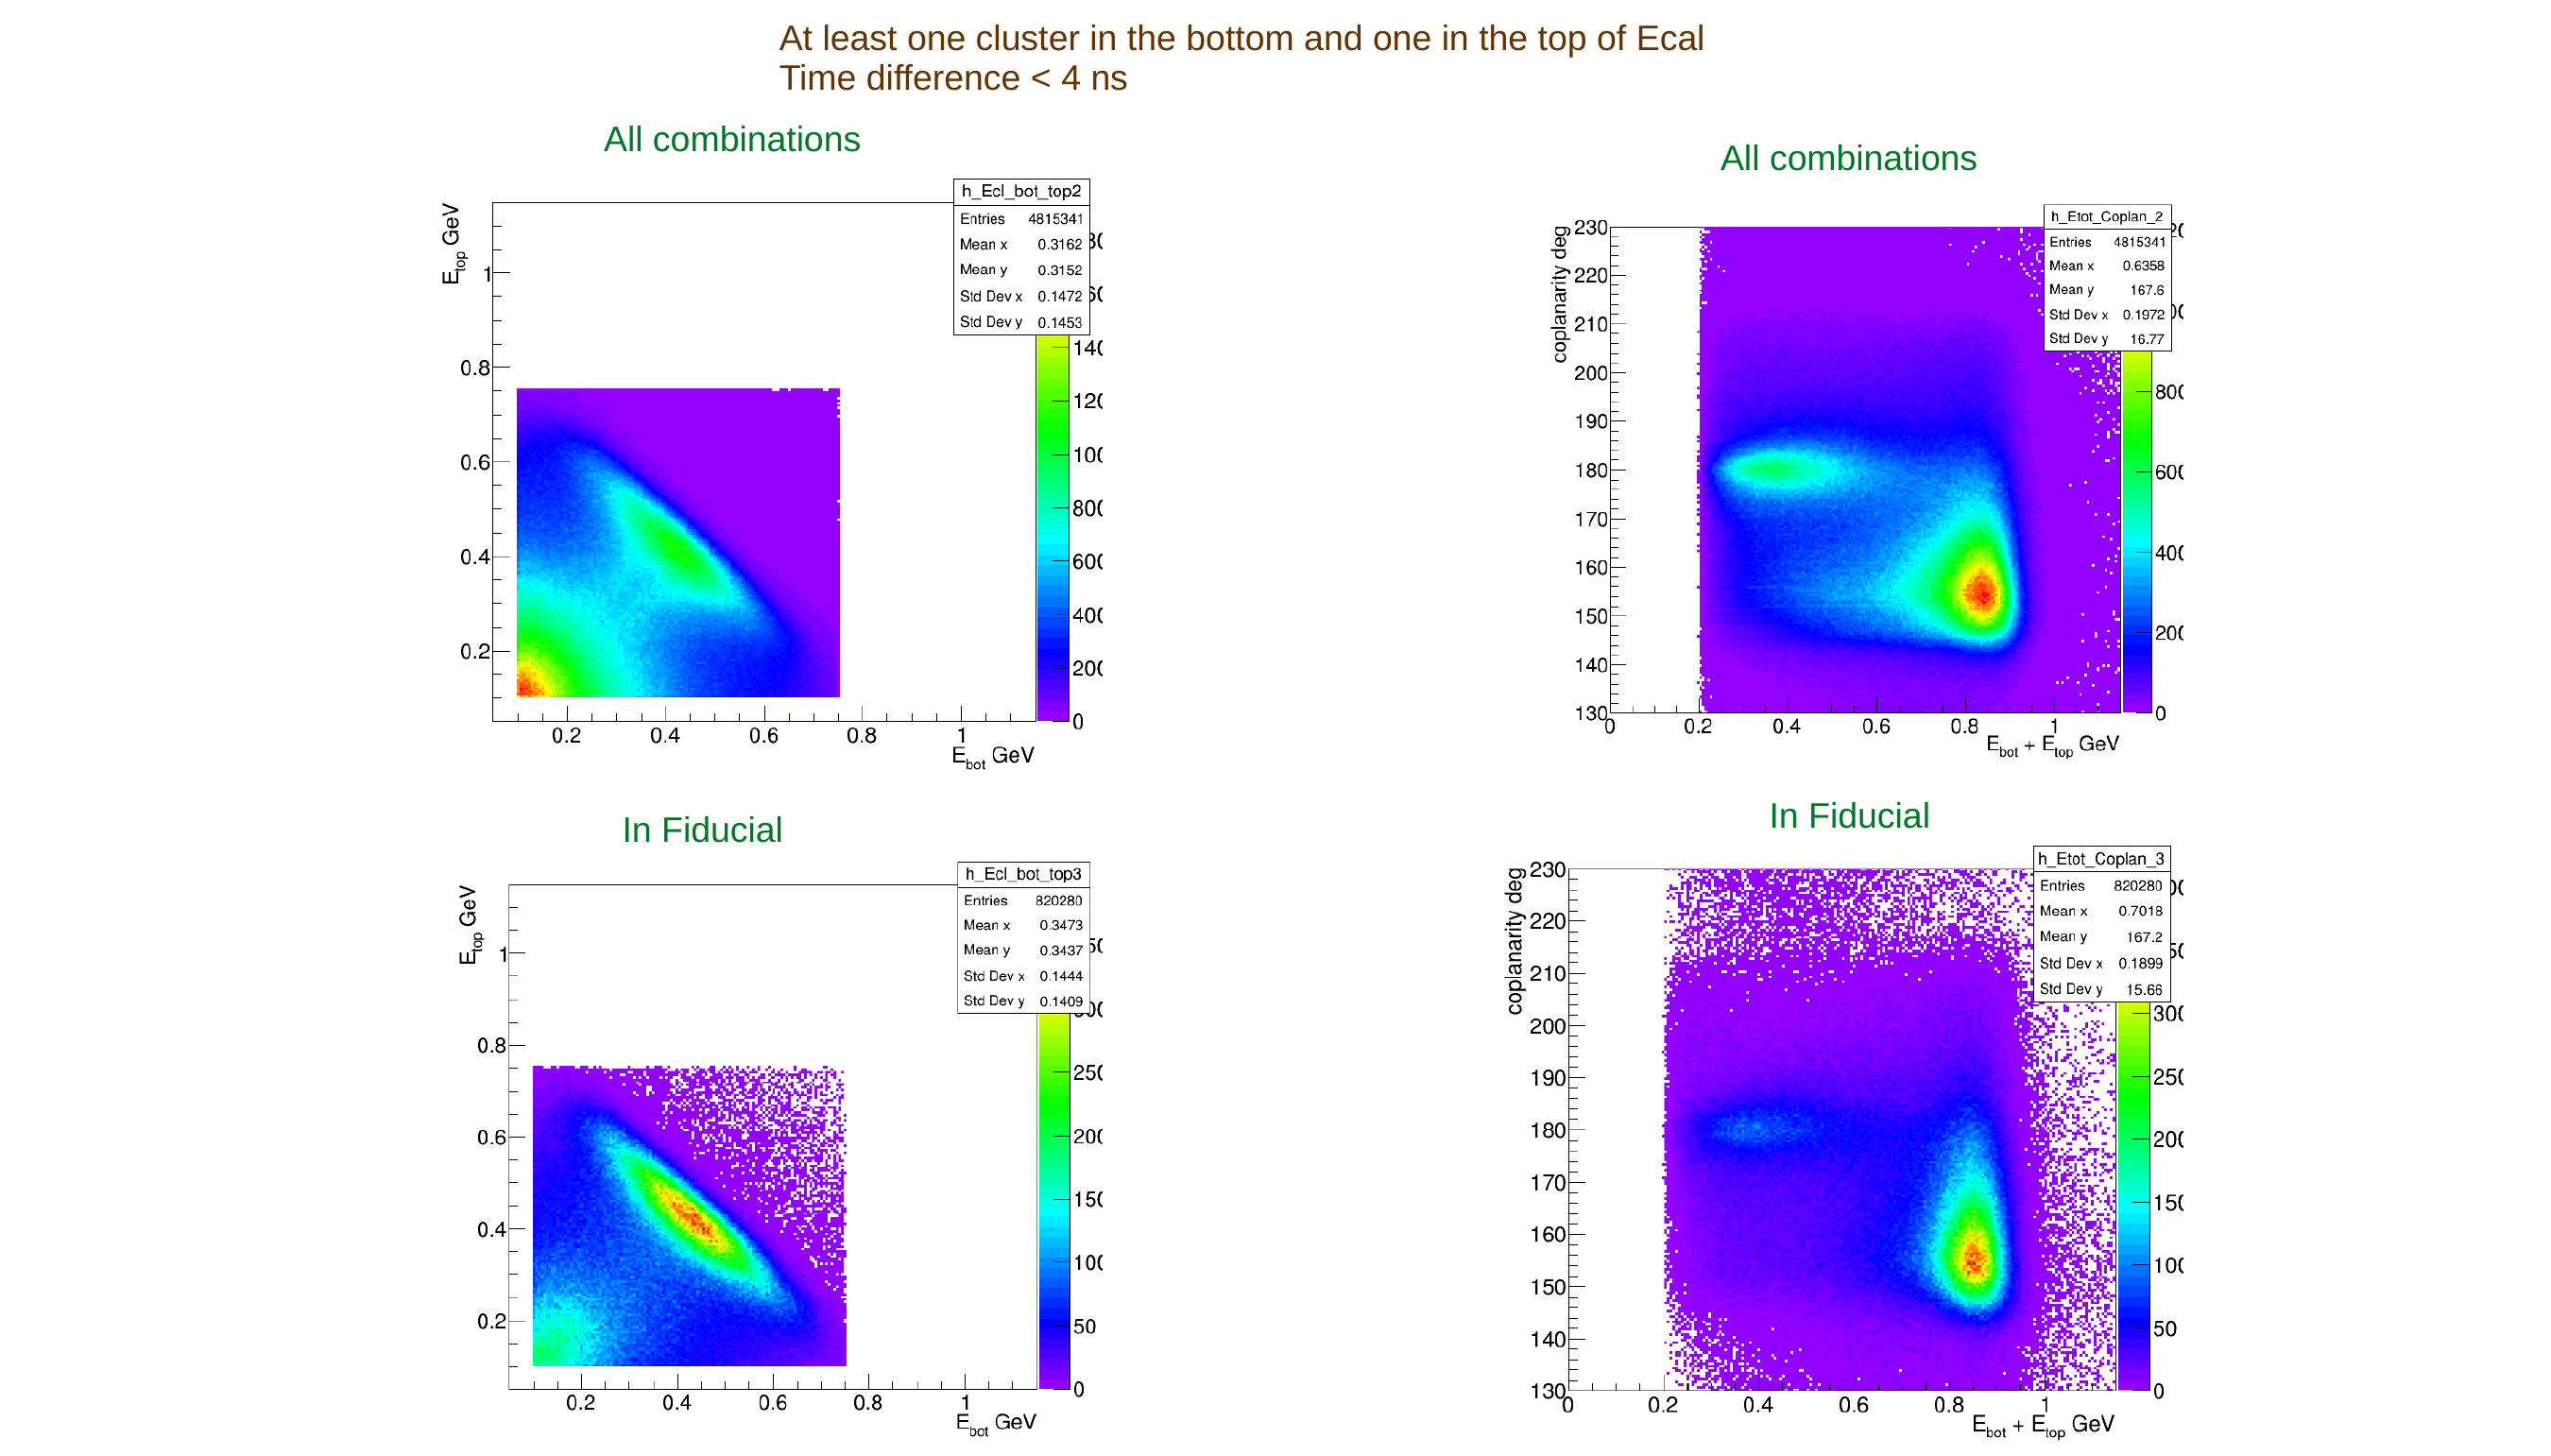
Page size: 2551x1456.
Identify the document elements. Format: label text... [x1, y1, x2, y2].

text_box At least one cluster in the bottom and one in the top of Ecal Time difference < 4 ns [765, 10, 1998, 131]
text_box All combinations [590, 112, 975, 182]
picture [443, 821, 1103, 1452]
text_box In Fiducial [1755, 789, 2000, 859]
picture [425, 137, 1103, 786]
text_box All combinations [1706, 130, 2092, 200]
text_box In Fiducial [608, 803, 853, 873]
picture [1500, 803, 2183, 1456]
picture [1547, 165, 2183, 774]
